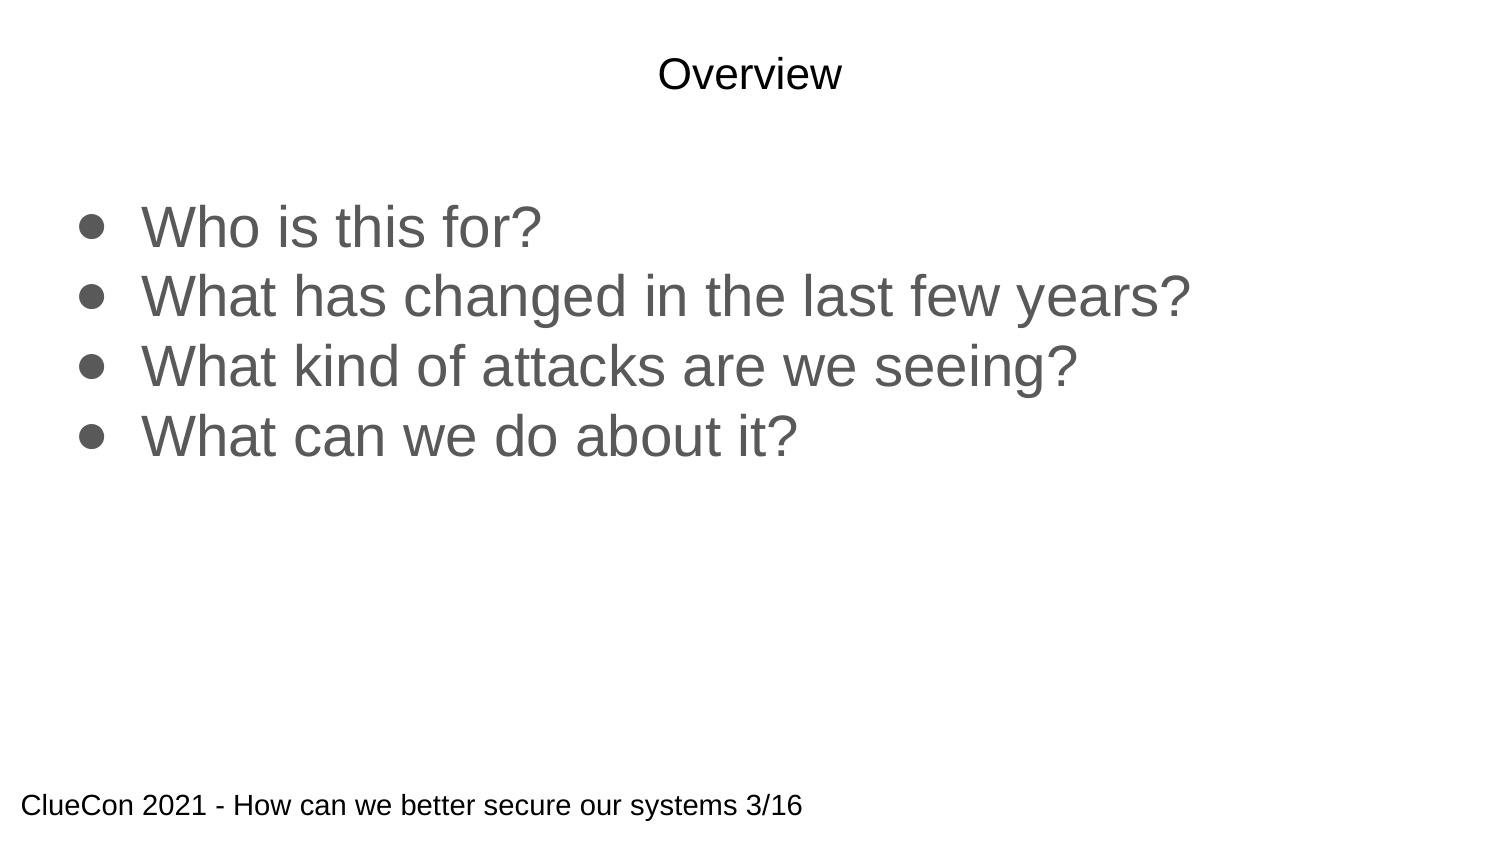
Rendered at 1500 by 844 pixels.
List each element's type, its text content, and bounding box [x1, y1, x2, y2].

text_box ClueCon 2021 - How can we better secure our systems 3/16 [5, 771, 1472, 837]
title Overview [51, 29, 1449, 114]
subtitle Who is this for? What has changed in the last few years? What kind of attacks are we seeing? What can we do about it? [51, 173, 1449, 644]
